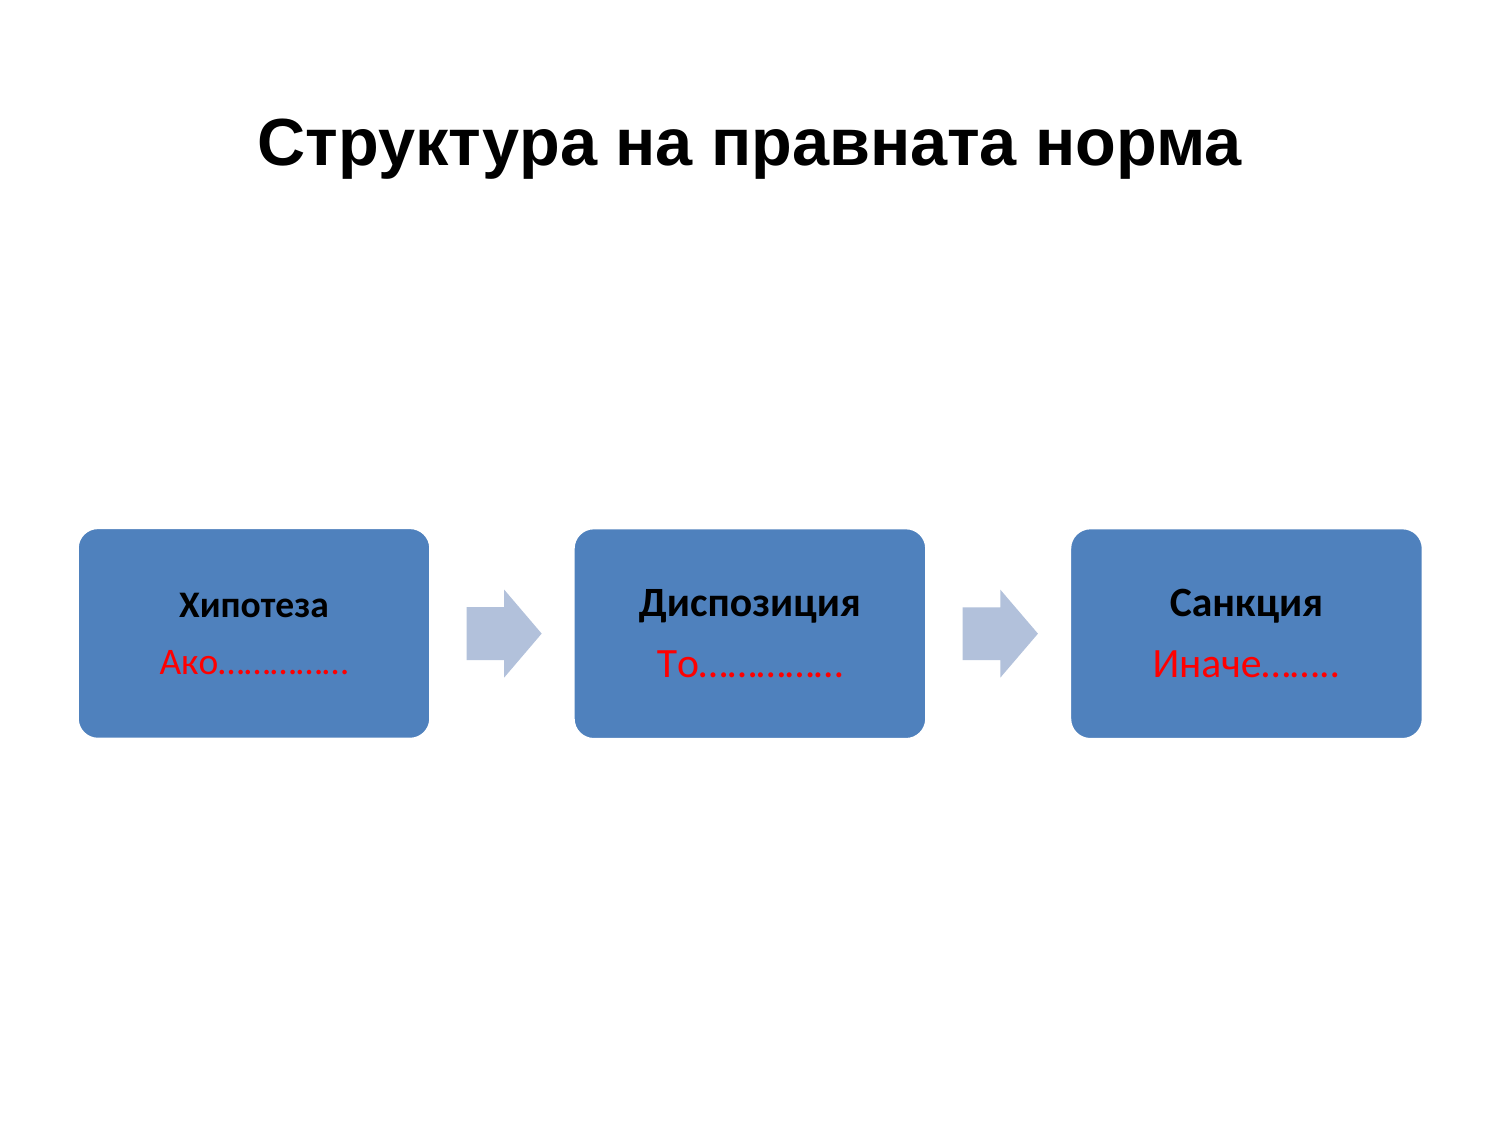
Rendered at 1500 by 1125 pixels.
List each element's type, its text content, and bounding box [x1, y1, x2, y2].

text_box [466, 589, 542, 678]
text_box [962, 589, 1038, 678]
text_box Хипотеза Ако…………… [76, 527, 432, 740]
text_box Санкция Иначе…….. [1069, 527, 1424, 741]
text_box Диспозиция То…………… [572, 527, 928, 741]
title Структура на правната норма [75, 45, 1426, 233]
